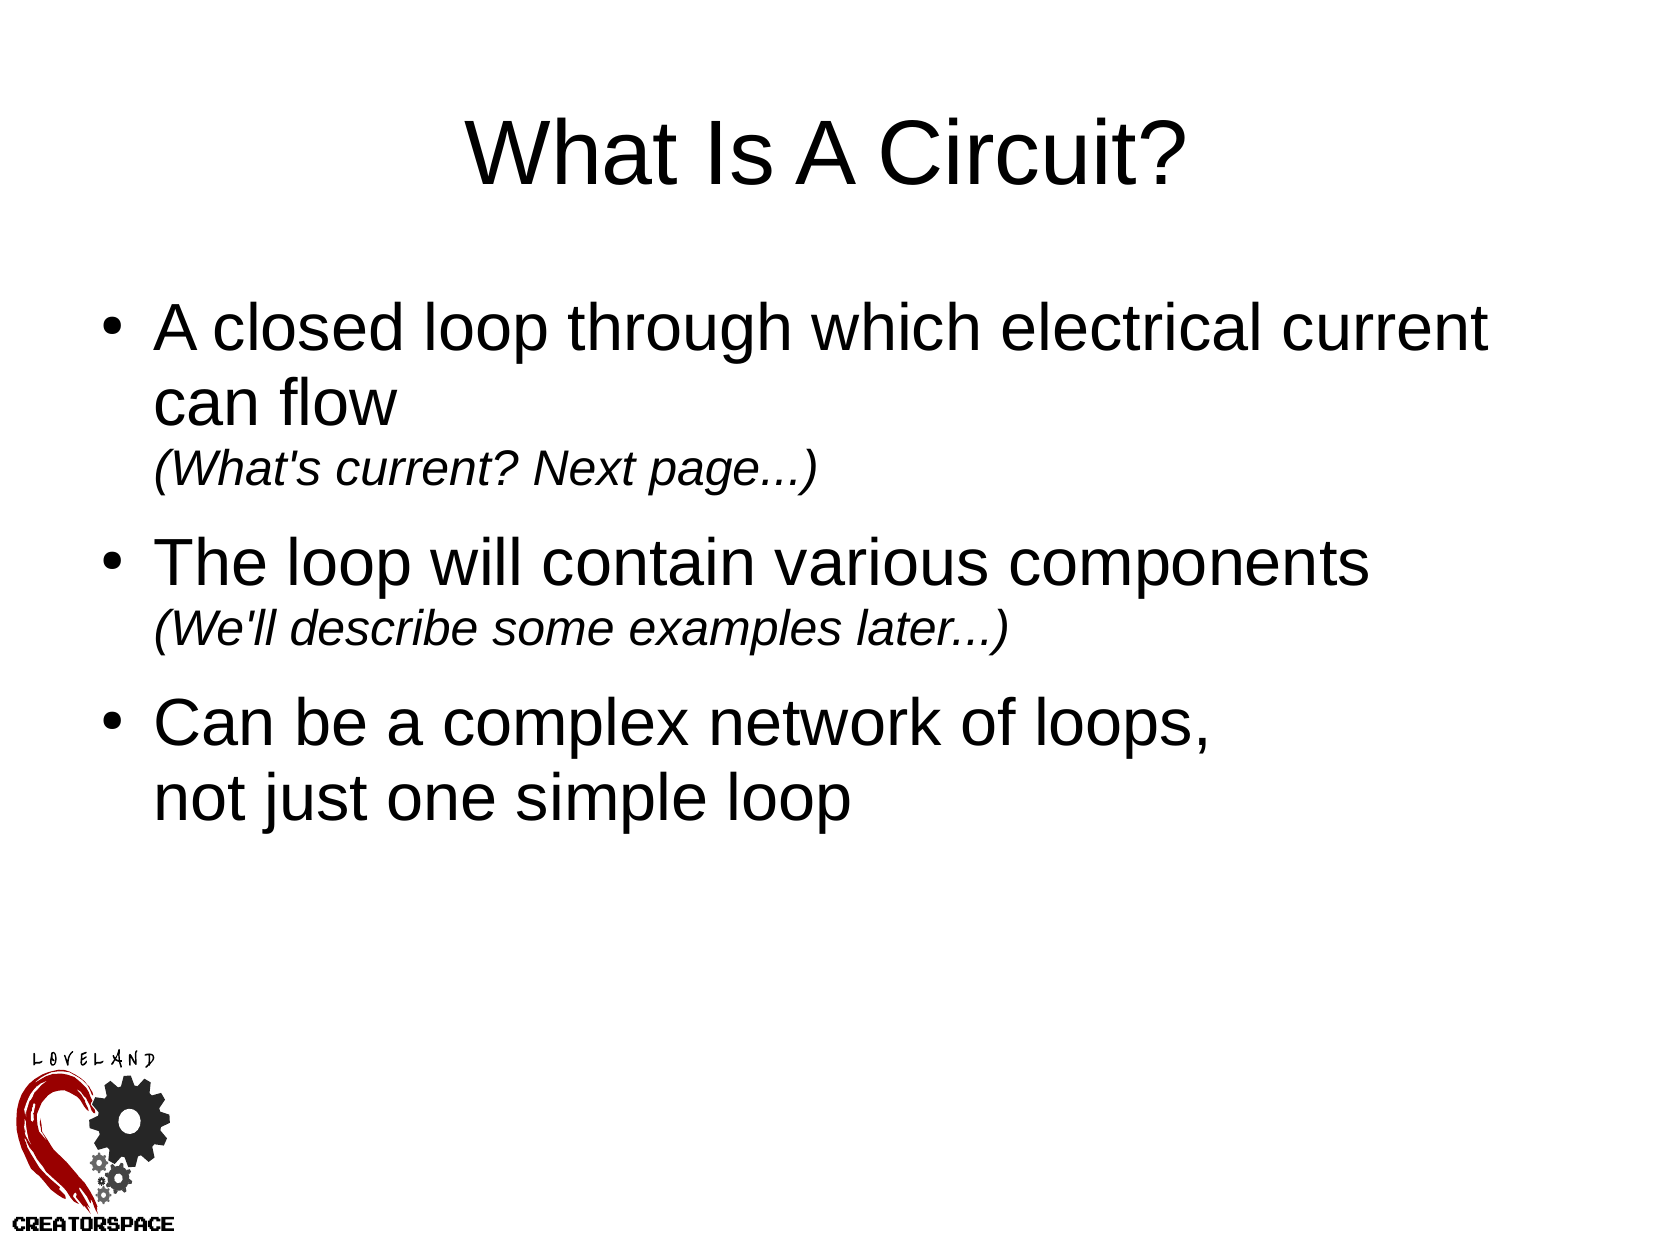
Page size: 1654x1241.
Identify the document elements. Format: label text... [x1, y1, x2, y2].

title What Is A Circuit? [82, 49, 1571, 257]
list A closed loop through which electrical current can flow (What's current? Next page...) The loop will contain various components (We'll describe some examples later...) Can be a complex network of loops, not just one simple loop [82, 290, 1571, 1010]
